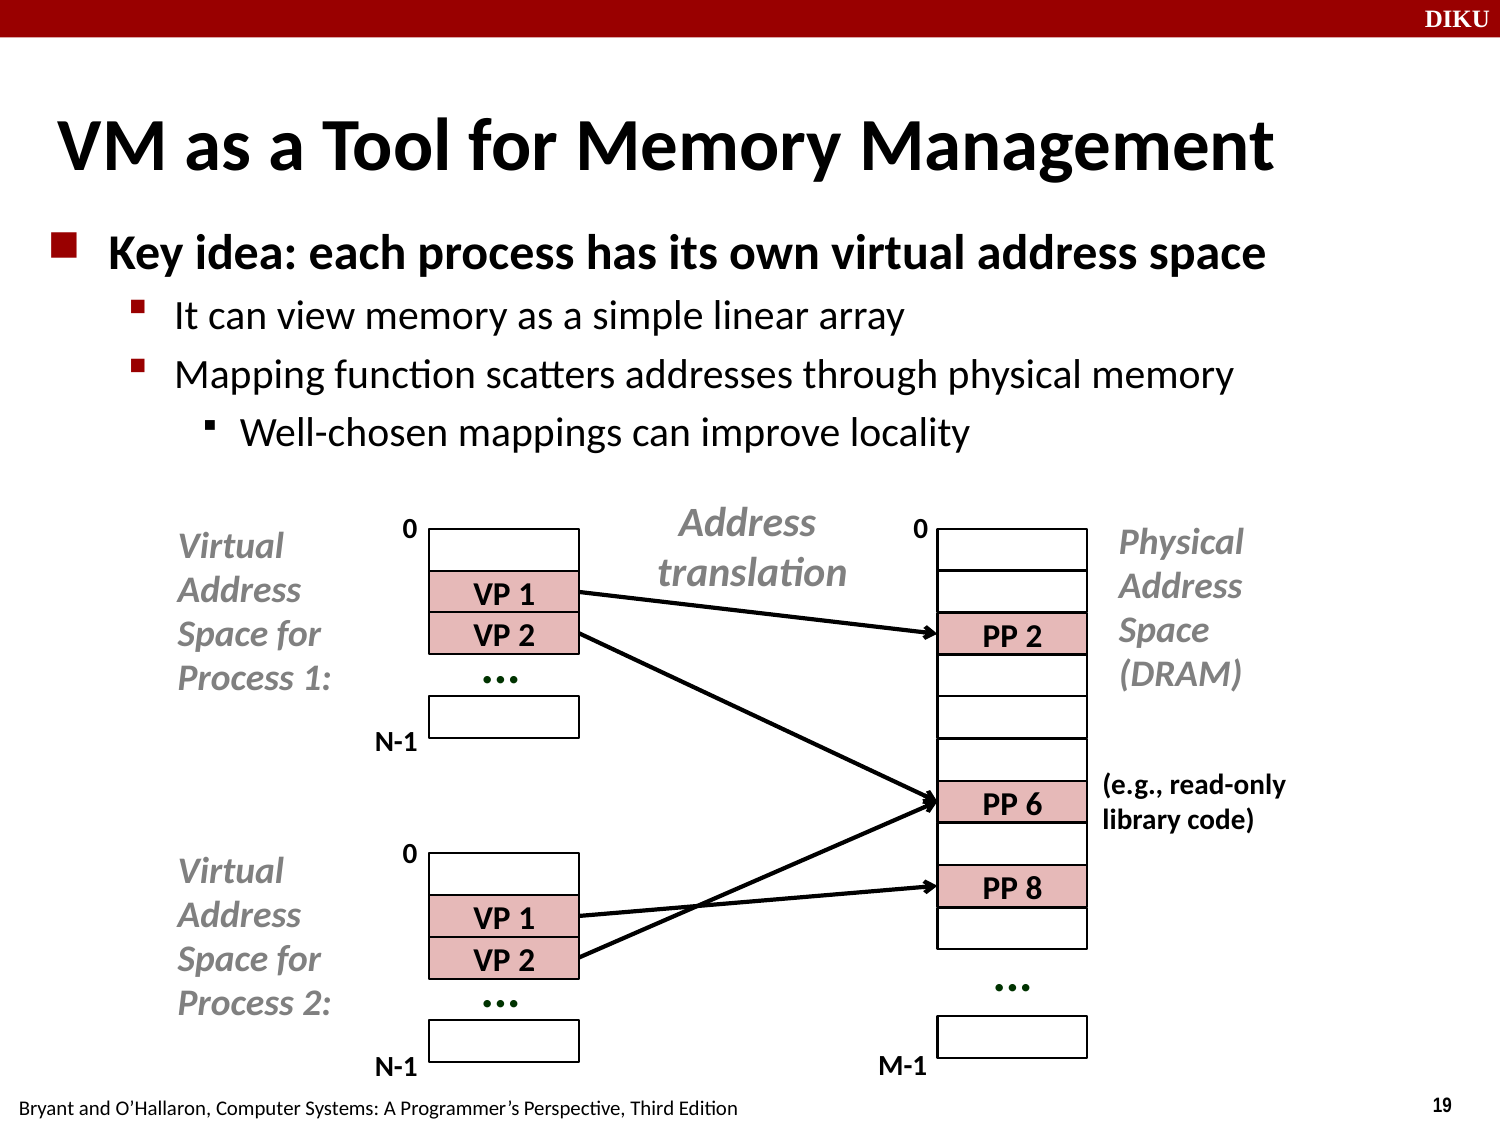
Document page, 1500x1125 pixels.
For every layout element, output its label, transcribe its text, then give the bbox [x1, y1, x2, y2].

text_box ... [465, 633, 536, 708]
text_box PP 2 [937, 612, 1088, 653]
text_box 0 [898, 503, 944, 553]
text_box (e.g., read-only library code) [1088, 760, 1326, 844]
text_box ... [465, 957, 536, 1033]
text_box Virtual Address Space for Process 2: [162, 841, 388, 1033]
text_box Virtual Address Space for Process 1: [162, 516, 388, 708]
text_box Physical Address Space (DRAM) [1104, 511, 1280, 704]
text_box N-1 [359, 716, 433, 767]
text_box VP 1 [429, 571, 580, 612]
text_box ... [977, 941, 1048, 1017]
text_box N-1 [359, 1041, 433, 1092]
text_box M-1 [863, 1040, 943, 1091]
text_box VP 1 [429, 895, 580, 936]
text_box PP 6 [937, 780, 1088, 822]
text_box VP 2 [429, 612, 580, 655]
text_box VM as a Tool for Memory Management [43, 93, 1456, 188]
text_box 0 [387, 828, 433, 878]
text_box 0 [387, 503, 433, 553]
text_box Key idea: each process has its own virtual address space It can view memory as a simple linear array Mapping function scatters addresses through physical memory Well-chosen mappings can improve locality [37, 212, 1326, 419]
text_box PP 8 [937, 865, 1088, 907]
text_box Address translation [642, 487, 863, 603]
text_box VP 2 [429, 936, 580, 979]
